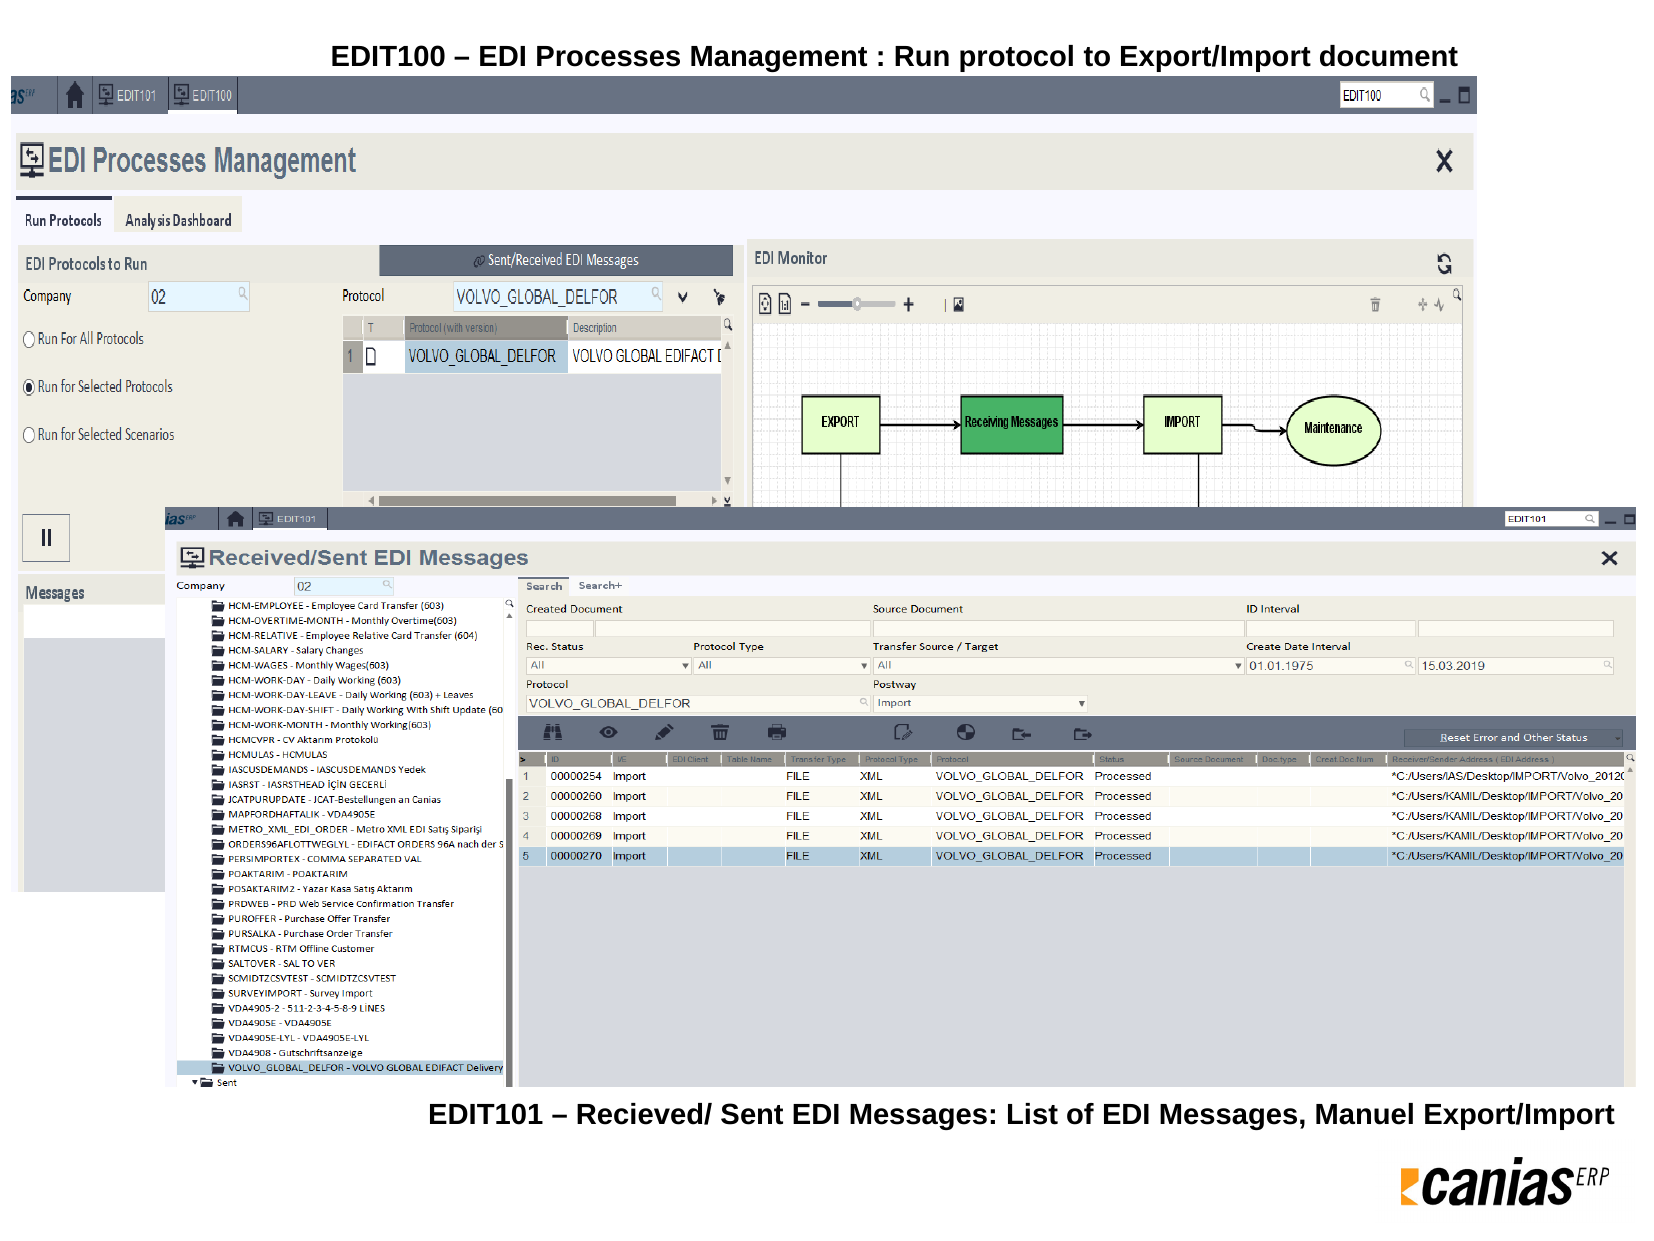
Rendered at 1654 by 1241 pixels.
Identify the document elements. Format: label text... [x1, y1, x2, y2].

picture [11, 76, 1636, 1087]
text_box EDIT101 – Recieved/ Sent EDI Messages: List of EDI Messages, Manuel Export/Import [413, 1087, 1636, 1146]
picture [1375, 1146, 1635, 1223]
text_box EDIT100 – EDI Processes Management : Run protocol to Export/Import document [242, 29, 1495, 88]
